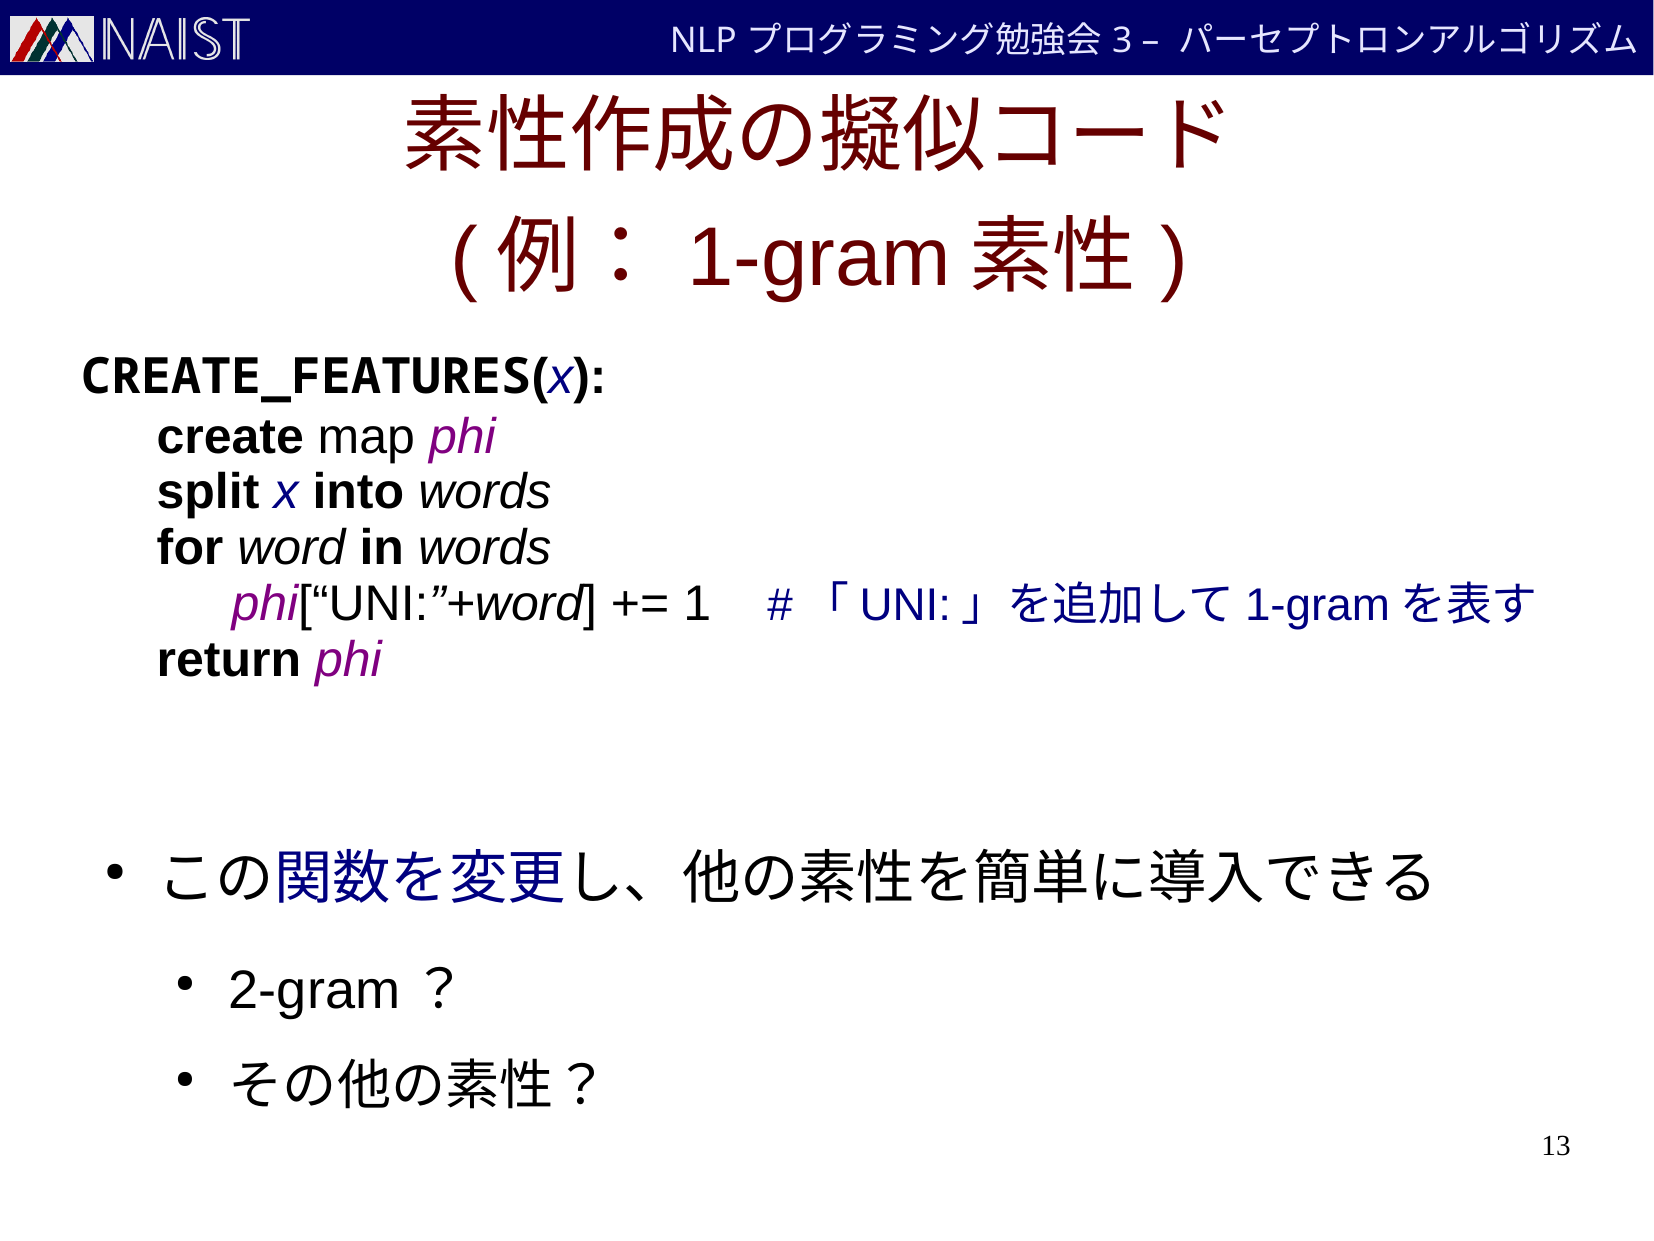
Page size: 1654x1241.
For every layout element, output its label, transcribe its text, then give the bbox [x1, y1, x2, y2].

text_box CREATE_FEATURES(x): create map phi split x into words for word in words phi[“UNI:”+word] += 1 #「UNI:」を追加して1-gramを表す return phi [66, 332, 1613, 1088]
list この関数を変更し、他の素性を簡単に導入できる 2-gram？ その他の素性？ [86, 831, 1576, 1065]
picture [10, 16, 94, 62]
title 素性作成の擬似コード (例：1-gram素性) [75, 92, 1564, 285]
picture [102, 17, 251, 60]
